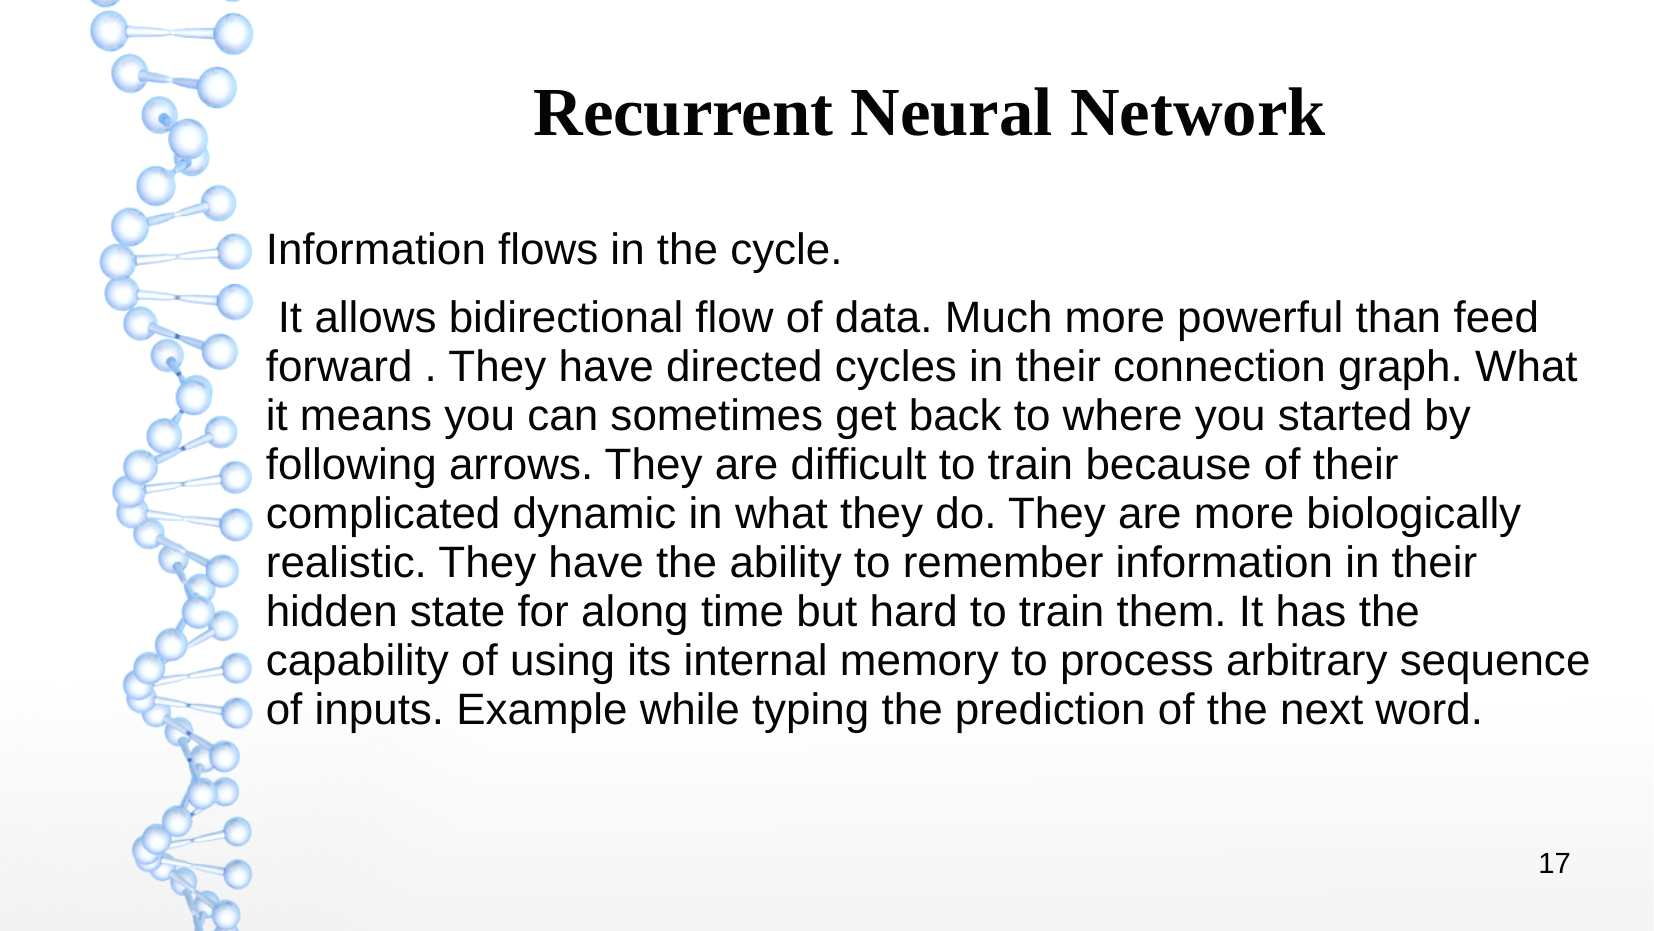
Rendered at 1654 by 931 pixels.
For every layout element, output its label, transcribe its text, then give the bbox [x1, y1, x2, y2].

title Recurrent Neural Network [265, 35, 1595, 189]
picture [0, 0, 1654, 931]
list Information flows in the cycle. It allows bidirectional flow of data. Much more powerful than feed forward . They have directed cycles in their connection graph. What it means you can sometimes get back to where you started by following arrows. They are difficult to train because of their complicated dynamic in what they do. They are more biologically realistic. They have the ability to remember information in their hidden state for along time but hard to train them. It has the capability of using its internal memory to process arbitrary sequence of inputs. Example while typing the prediction of the next word. [265, 224, 1595, 764]
